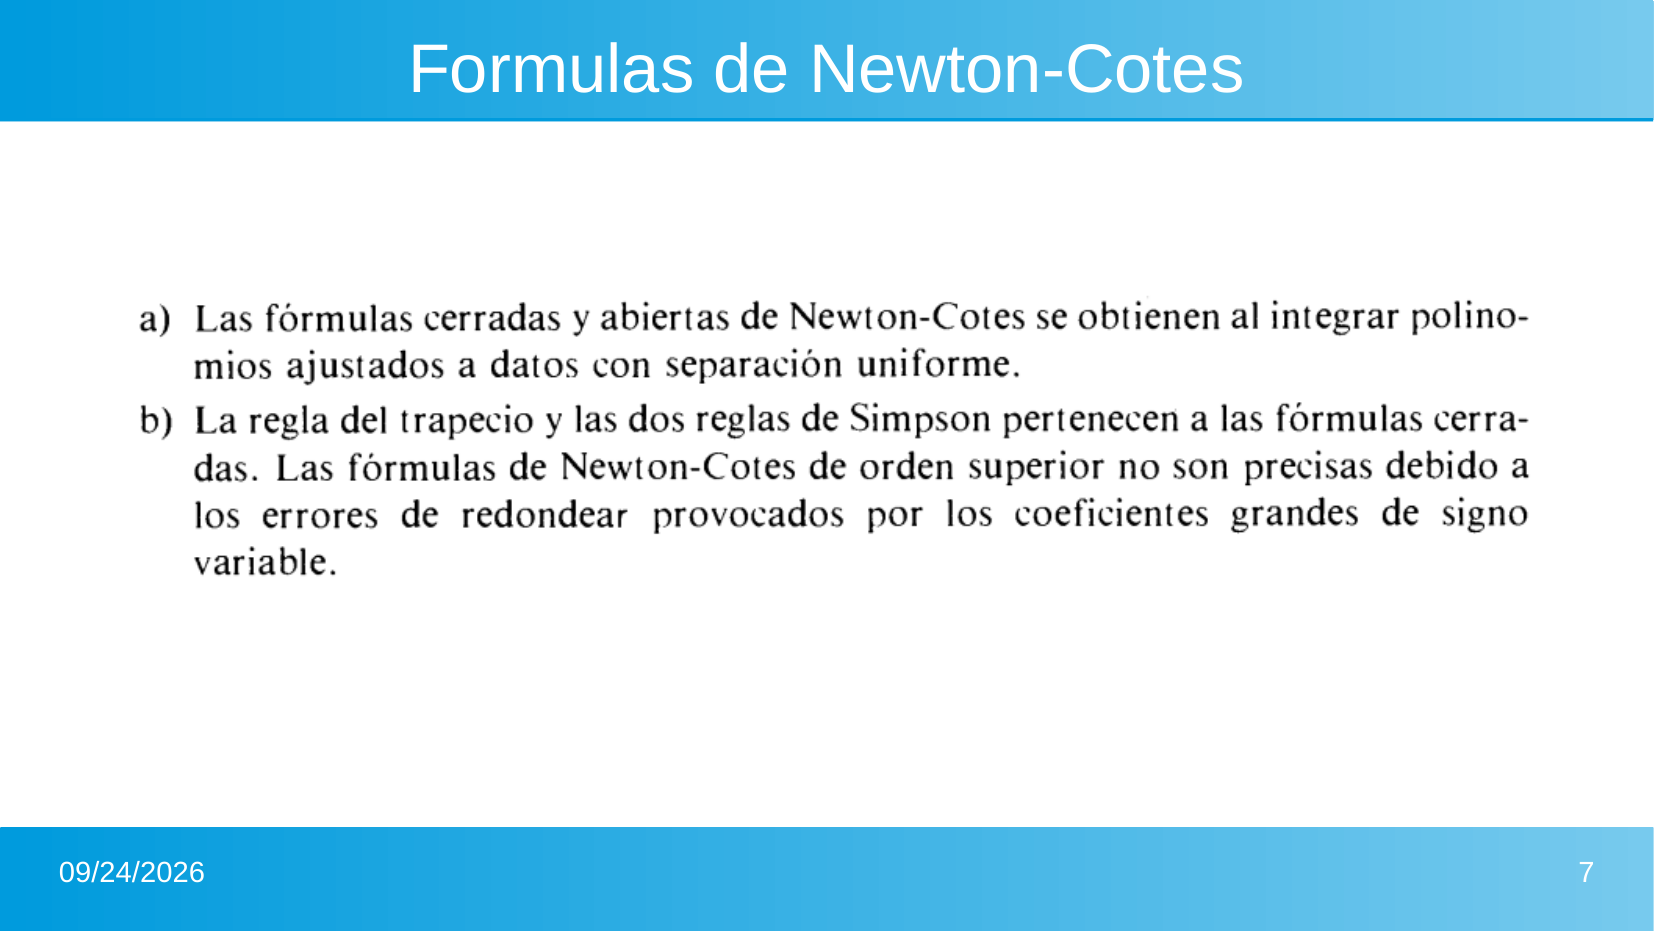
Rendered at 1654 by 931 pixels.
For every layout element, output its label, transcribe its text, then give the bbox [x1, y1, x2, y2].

picture [121, 279, 1552, 628]
title Formulas de Newton-Cotes [59, 29, 1595, 108]
